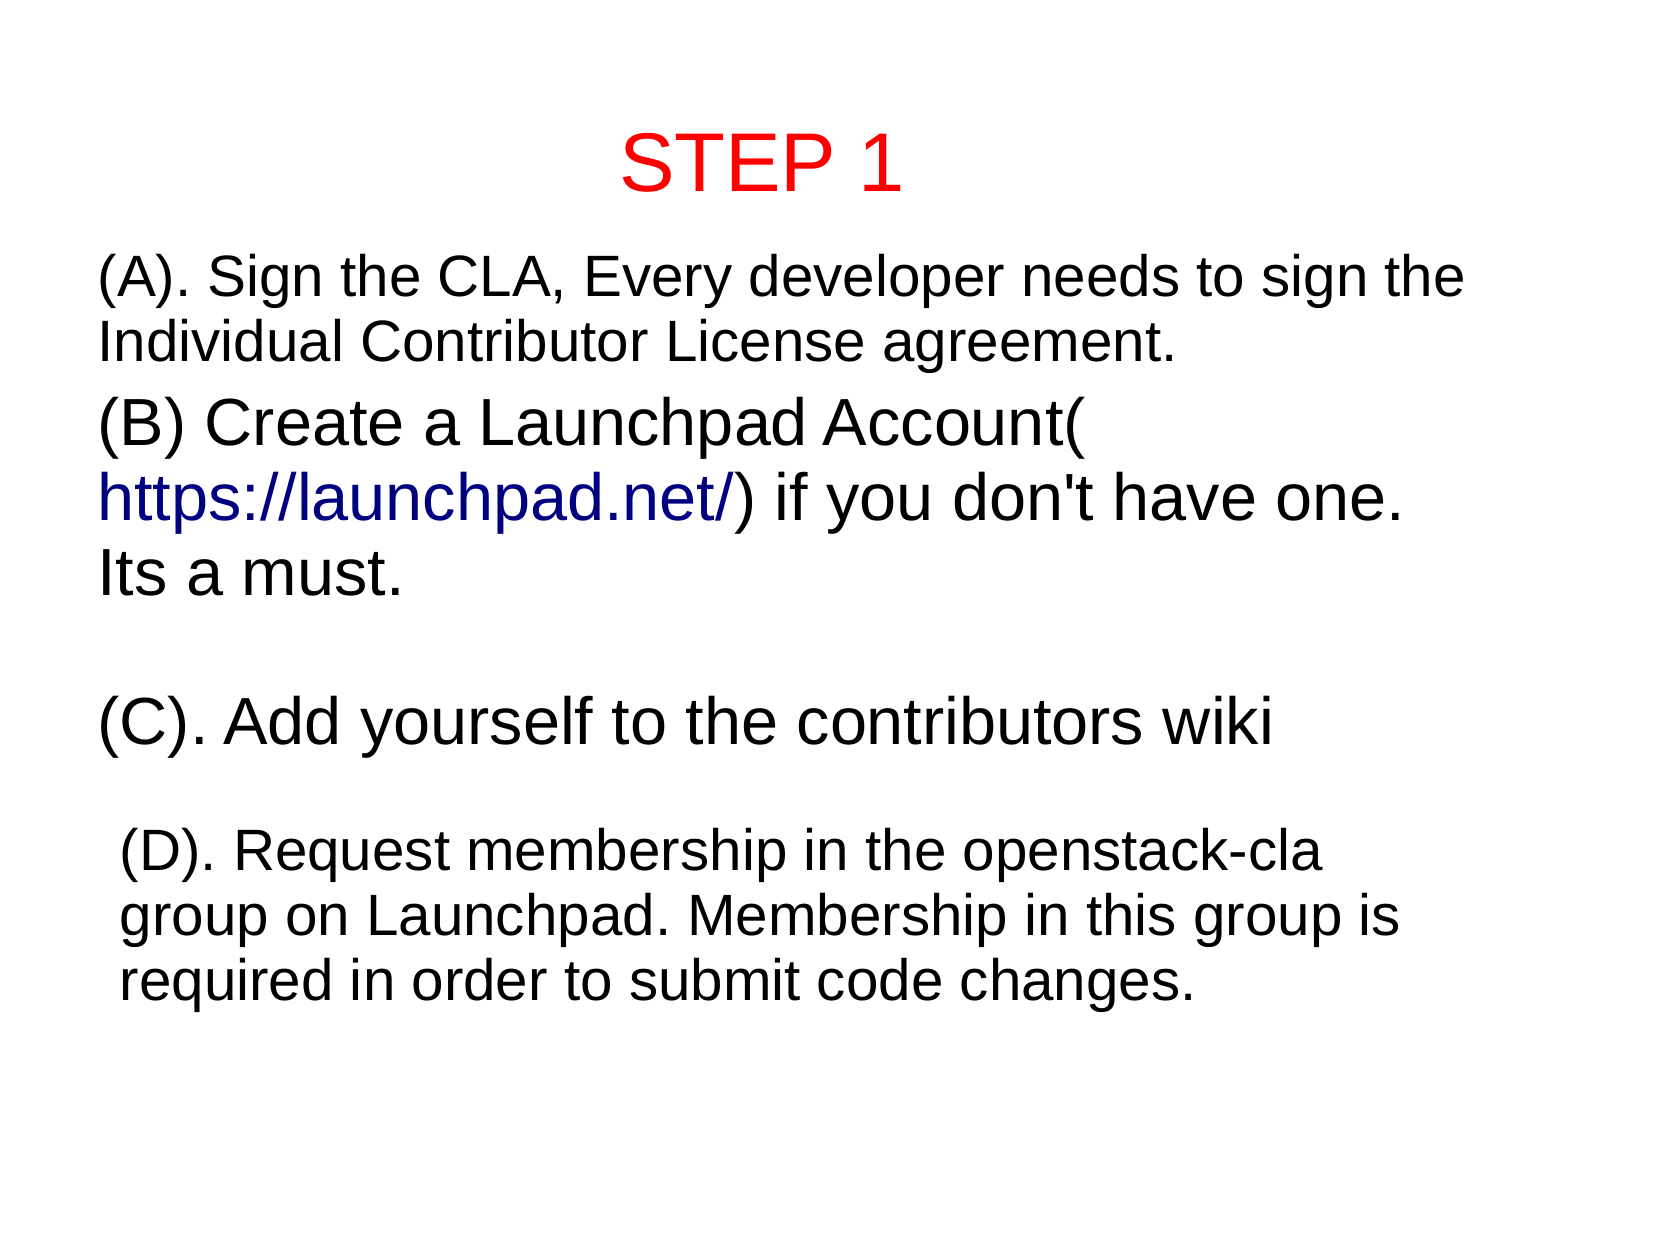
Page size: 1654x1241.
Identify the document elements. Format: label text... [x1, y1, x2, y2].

text_box (A). Sign the CLA, Every developer needs to sign the Individual Contributor License agreement. [82, 236, 1571, 382]
text_box STEP 1 [200, 108, 1323, 217]
text_box (D). Request membership in the openstack-cla group on Launchpad. Membership in this group is required in order to submit code changes. [105, 810, 1503, 1241]
text_box (B) Create a Launchpad Account( https://launchpad.net/) if you don't have one. Its a must. (C). Add yourself to the contributors wiki [82, 377, 1501, 767]
